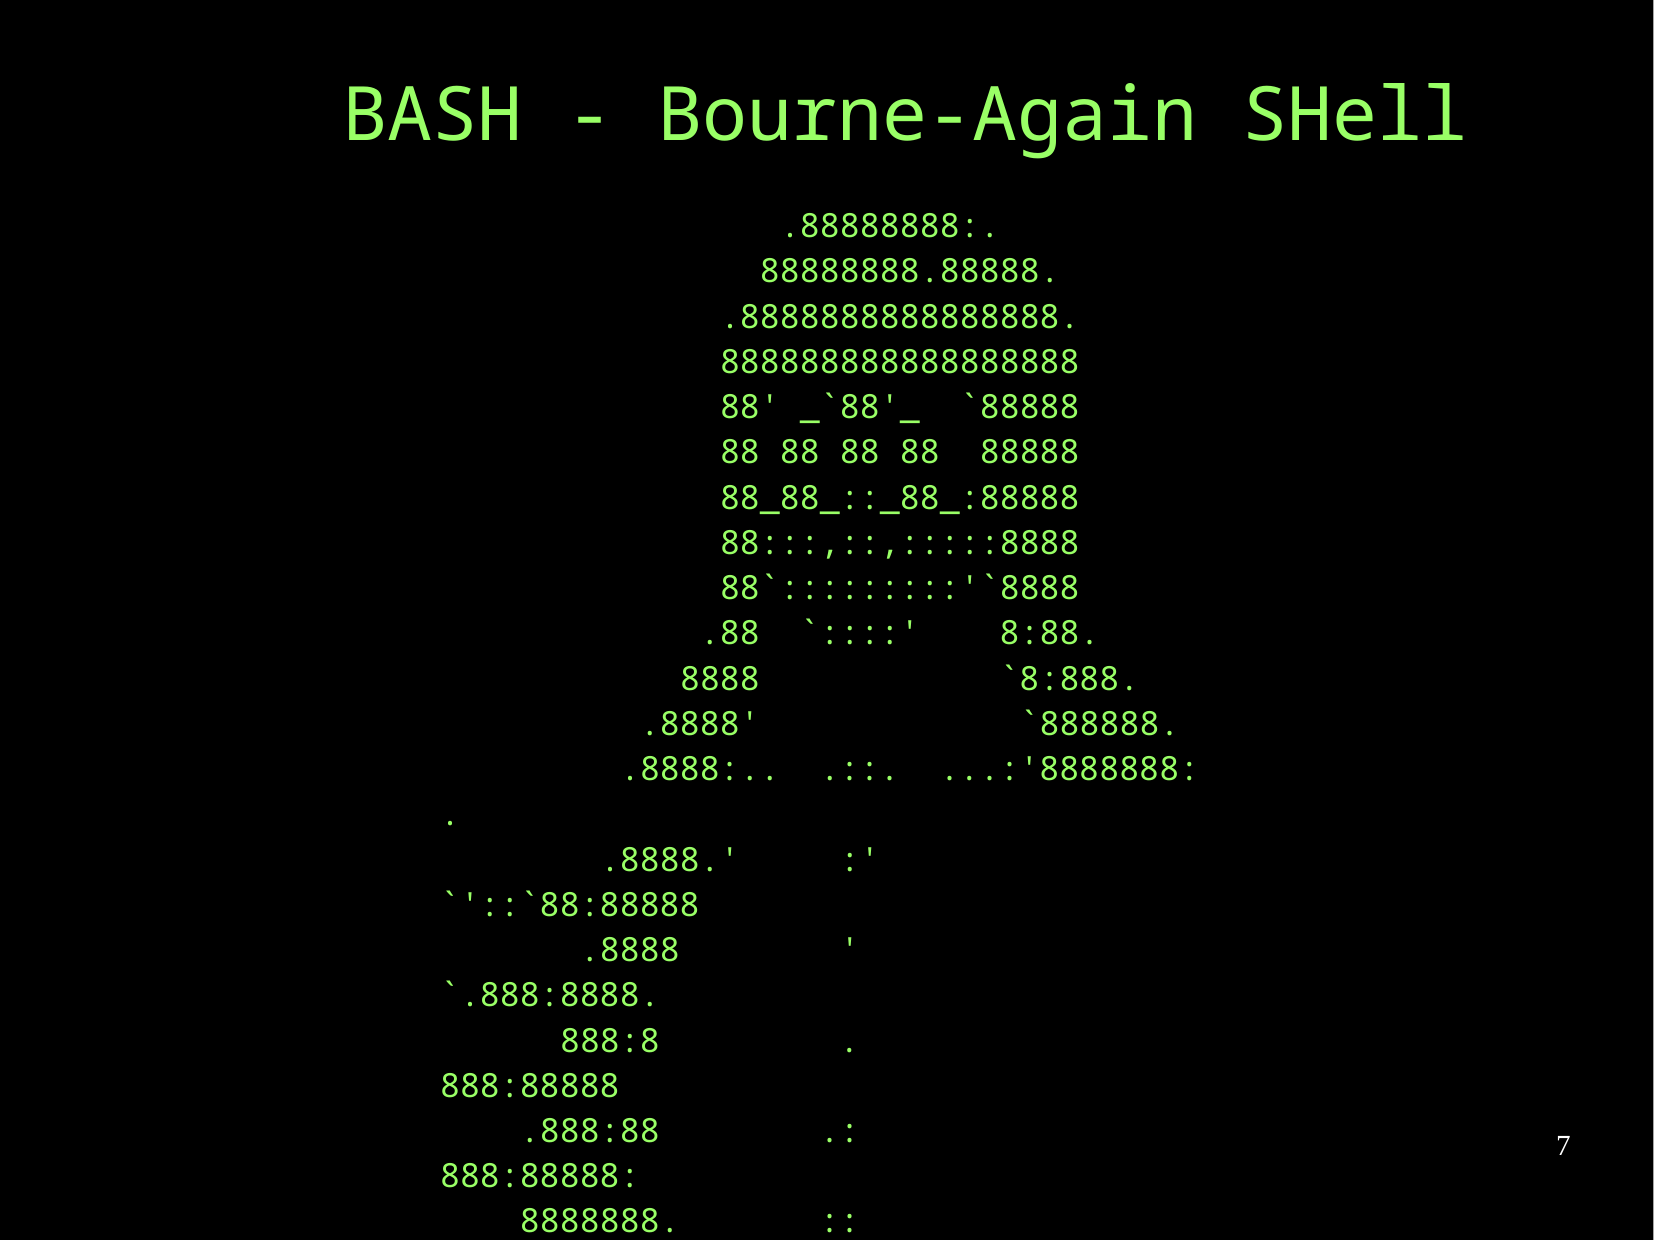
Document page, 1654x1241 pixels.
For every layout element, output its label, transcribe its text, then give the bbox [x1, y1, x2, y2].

text_box .88888888:. 88888888.88888. .8888888888888888. 888888888888888888 88' _`88'_ `88888 88 88 88 88 88888 88_88_::_88_:88888 88:::,::,:::::8888 88`:::::::::'`8888 .88 `::::' 8:88. 8888 `8:888. .8888' `888888. .8888:.. .::. ...:'8888888:. .8888.' :' `'::`88:88888 .8888 ' `.888:8888. 888:8 . 888:88888 .888:88 .: 888:88888: 8888888. :: 88:888888 `.::.888. :: .88888888 .::::::.888. :: :::`8888'.:. ::::::::::.888 ' .:::::::::::: ::::::::::::.8 ' .:8::::::::::::. .::::::::::::::. .:888::::::::::::: :::::::::::::::88:.__..:88888:::::::::::' `'.:::::::::::88888888888.88:::::::::' `':::_:' -- '' -'-' `':_::::'` [425, 194, 1229, 1241]
text_box BASH - Bourne-Again SHell [327, 53, 1618, 143]
